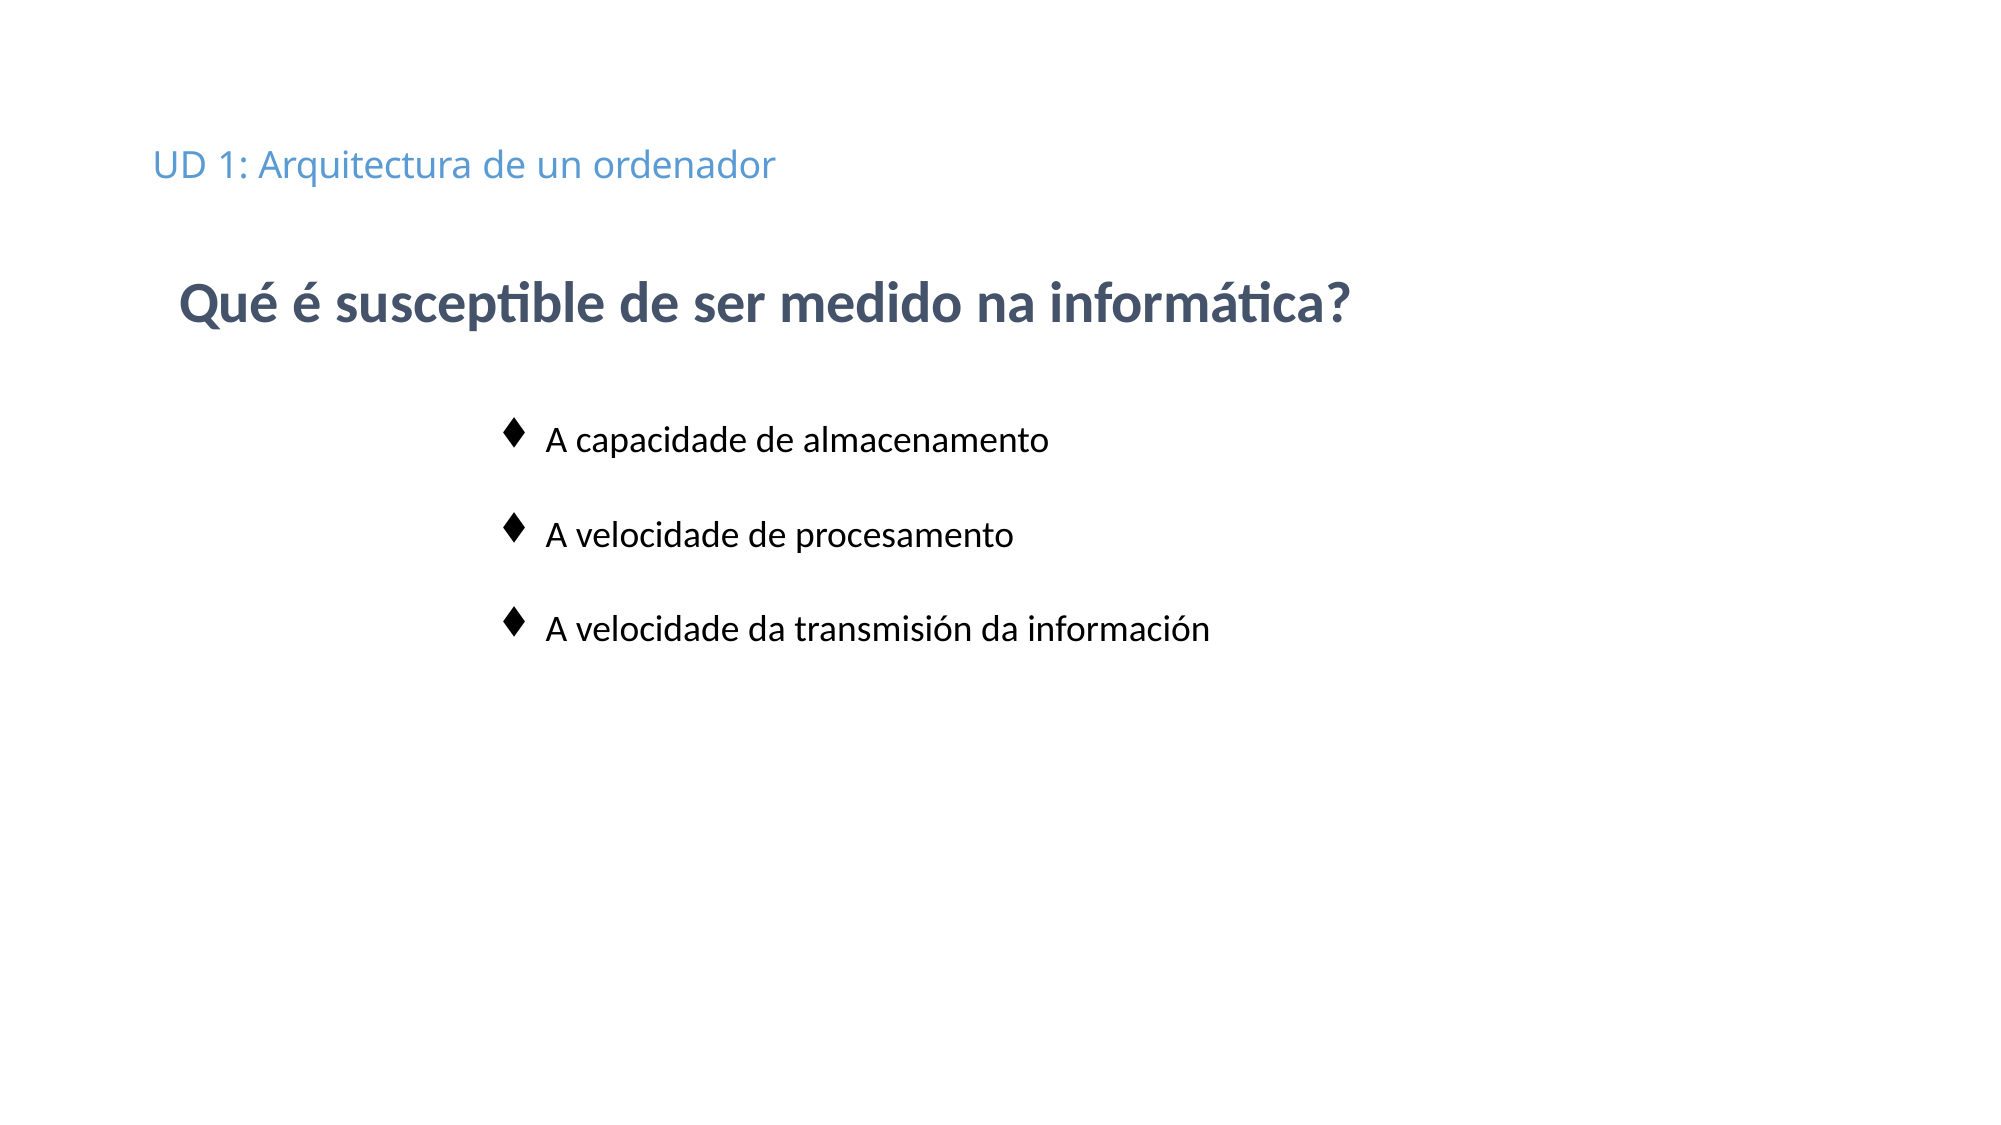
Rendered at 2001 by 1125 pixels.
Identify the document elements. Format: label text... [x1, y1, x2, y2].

text_box Qué é susceptible de ser medido na informática? [177, 261, 1819, 334]
title UD 1: Arquitectura de un ordenador [150, 139, 1300, 330]
text_box A capacidade de almacenamento A velocidade de procesamento A velocidade da transmisión da información [497, 413, 1548, 649]
